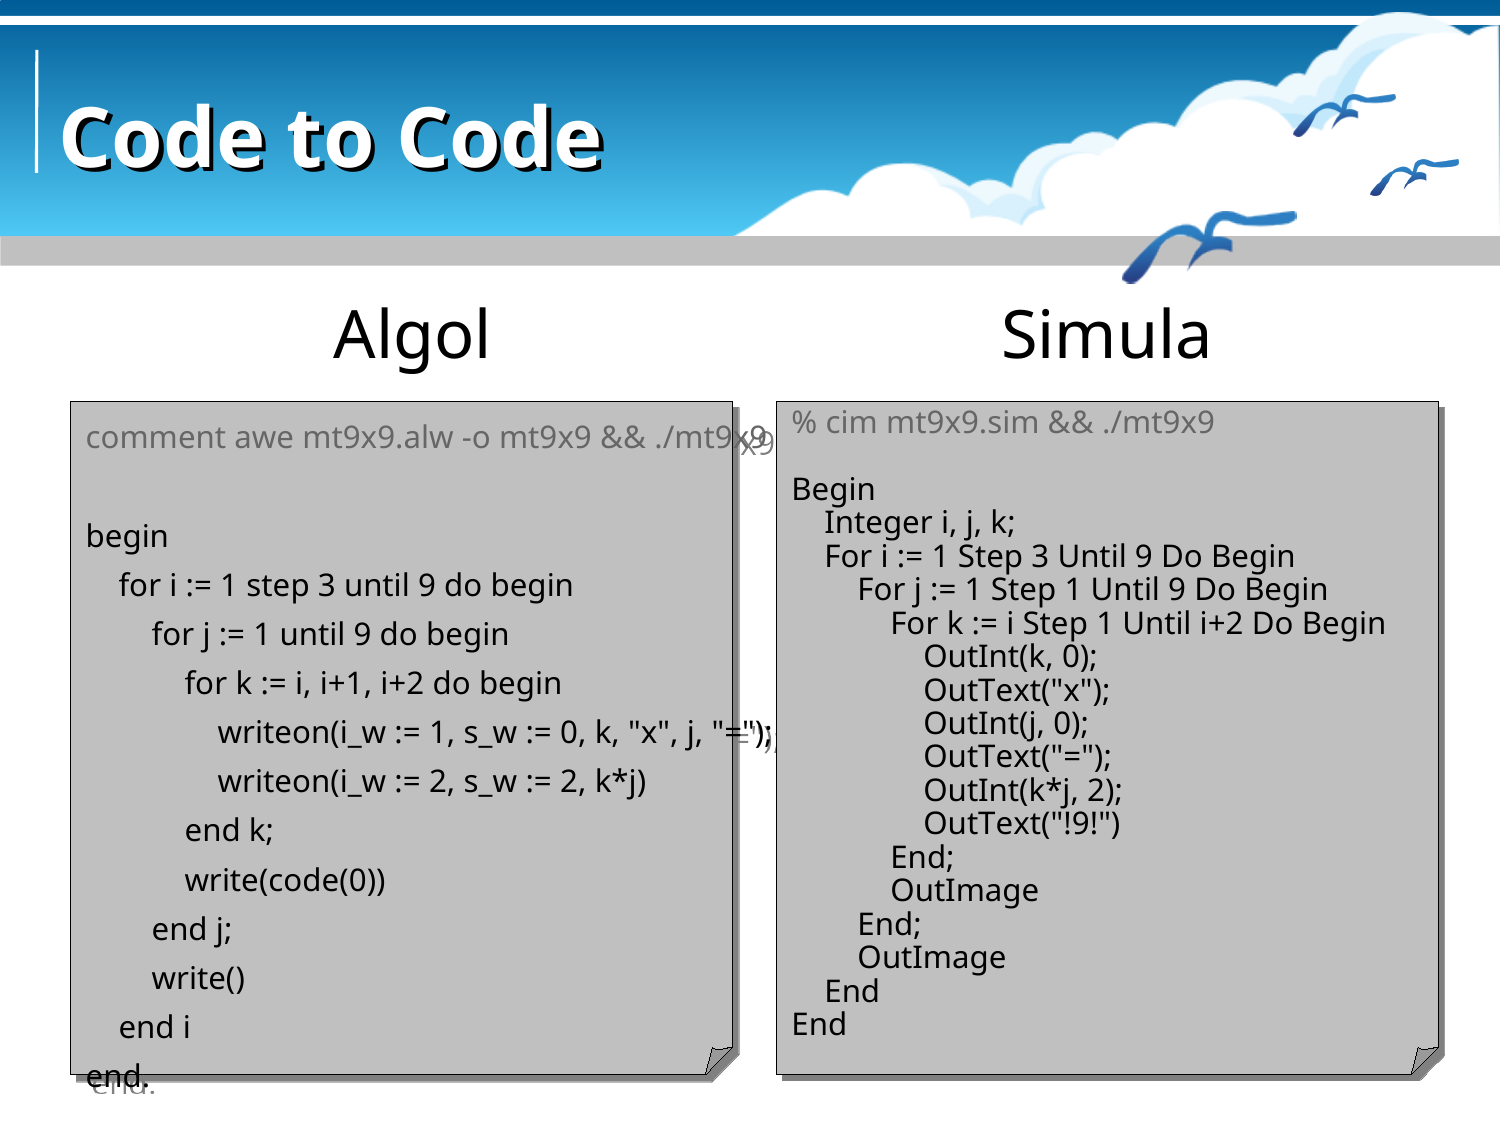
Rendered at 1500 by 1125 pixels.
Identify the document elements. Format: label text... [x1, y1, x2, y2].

title Code to Code [59, 86, 1465, 186]
picture [730, 12, 1500, 284]
text_box comment awe mt9x9.alw -o mt9x9 && ./mt9x9 ; begin for i := 1 step 3 until 9 do begin for j := 1 until 9 do begin for k := i, i+1, i+2 do begin writeon(i_w := 1, s_w := 0, k, "x", j, "="); writeon(i_w := 2, s_w := 2, k*j) end k; write(code(0)) end j; write() end i end. [70, 401, 733, 1075]
text_box % cim mt9x9.sim && ./mt9x9 Begin Integer i, j, k; For i := 1 Step 3 Until 9 Do Begin For j := 1 Step 1 Until 9 Do Begin For k := i Step 1 Until i+2 Do Begin OutInt(k, 0); OutText("x"); OutInt(j, 0); OutText("="); OutInt(k*j, 2); OutText("!9!") End; OutImage End; OutImage End End [776, 401, 1439, 1075]
text_box Simula [986, 283, 1270, 388]
text_box Algol [318, 283, 538, 388]
